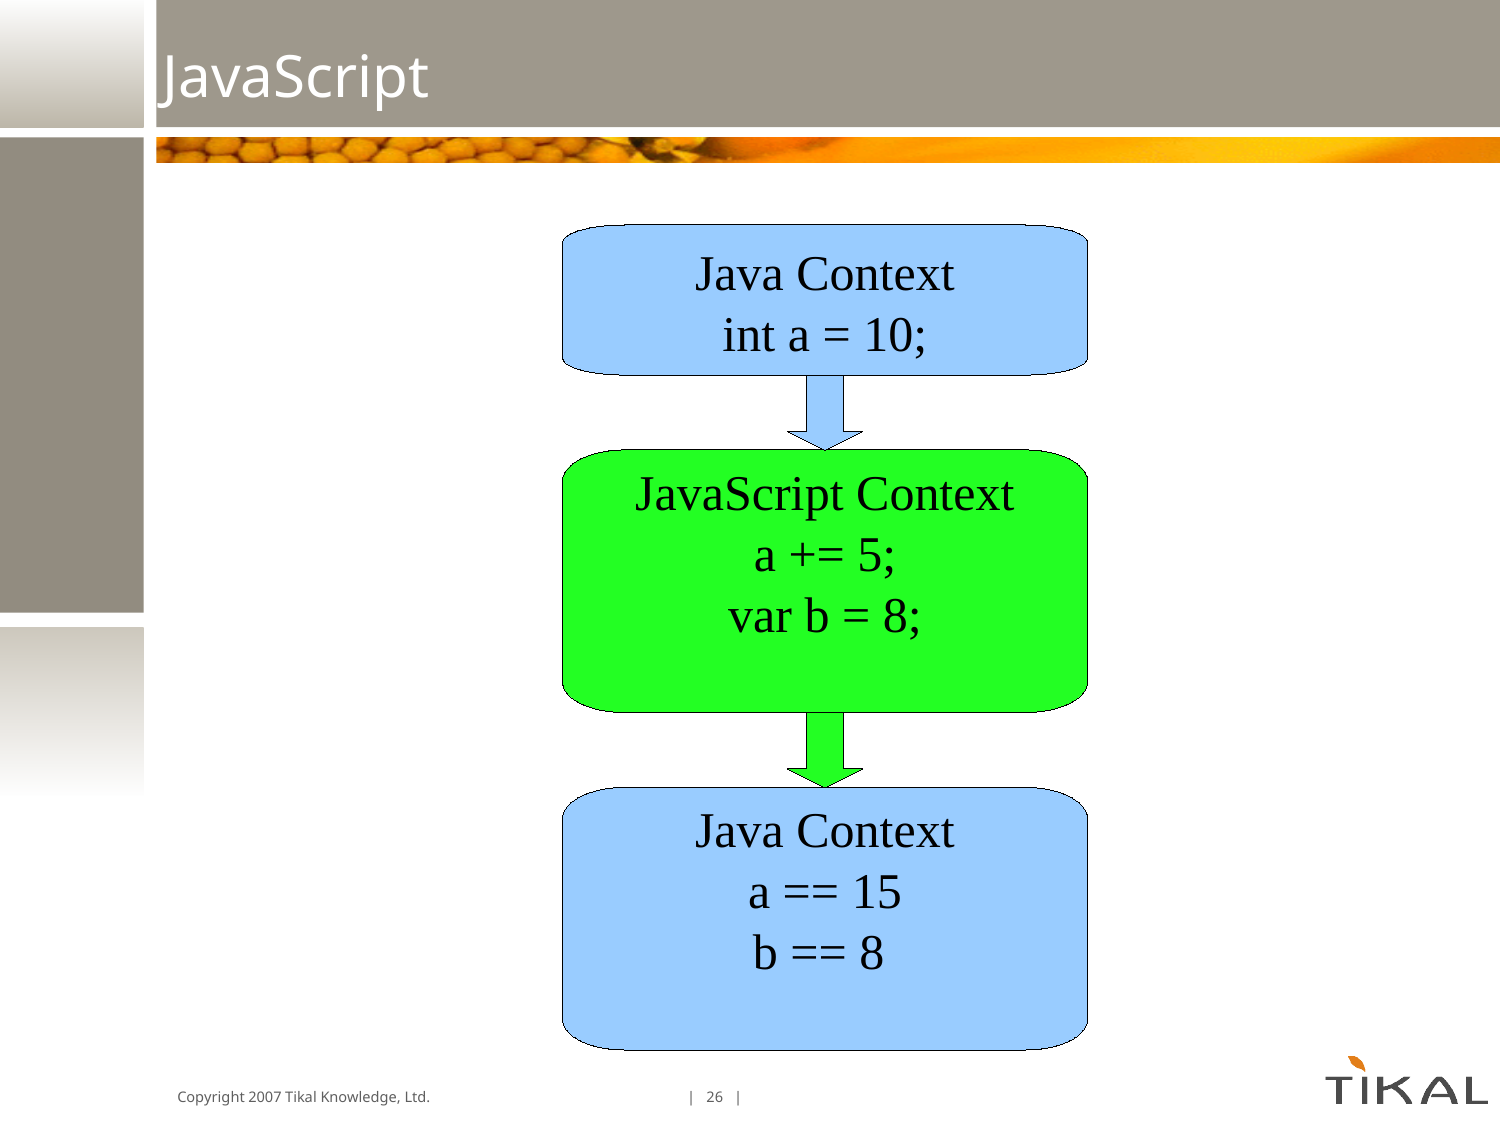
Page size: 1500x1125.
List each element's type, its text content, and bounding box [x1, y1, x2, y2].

title JavaScript [162, 24, 1449, 125]
text_box Java Context int a = 10; [562, 224, 1088, 376]
text_box [787, 375, 863, 451]
text_box JavaScript Context a += 5; var b = 8; [562, 449, 1088, 713]
text_box Java Context a == 15 b == 8 [562, 787, 1088, 1051]
picture [156, 137, 1500, 163]
picture [1312, 1034, 1500, 1125]
text_box [787, 712, 863, 788]
